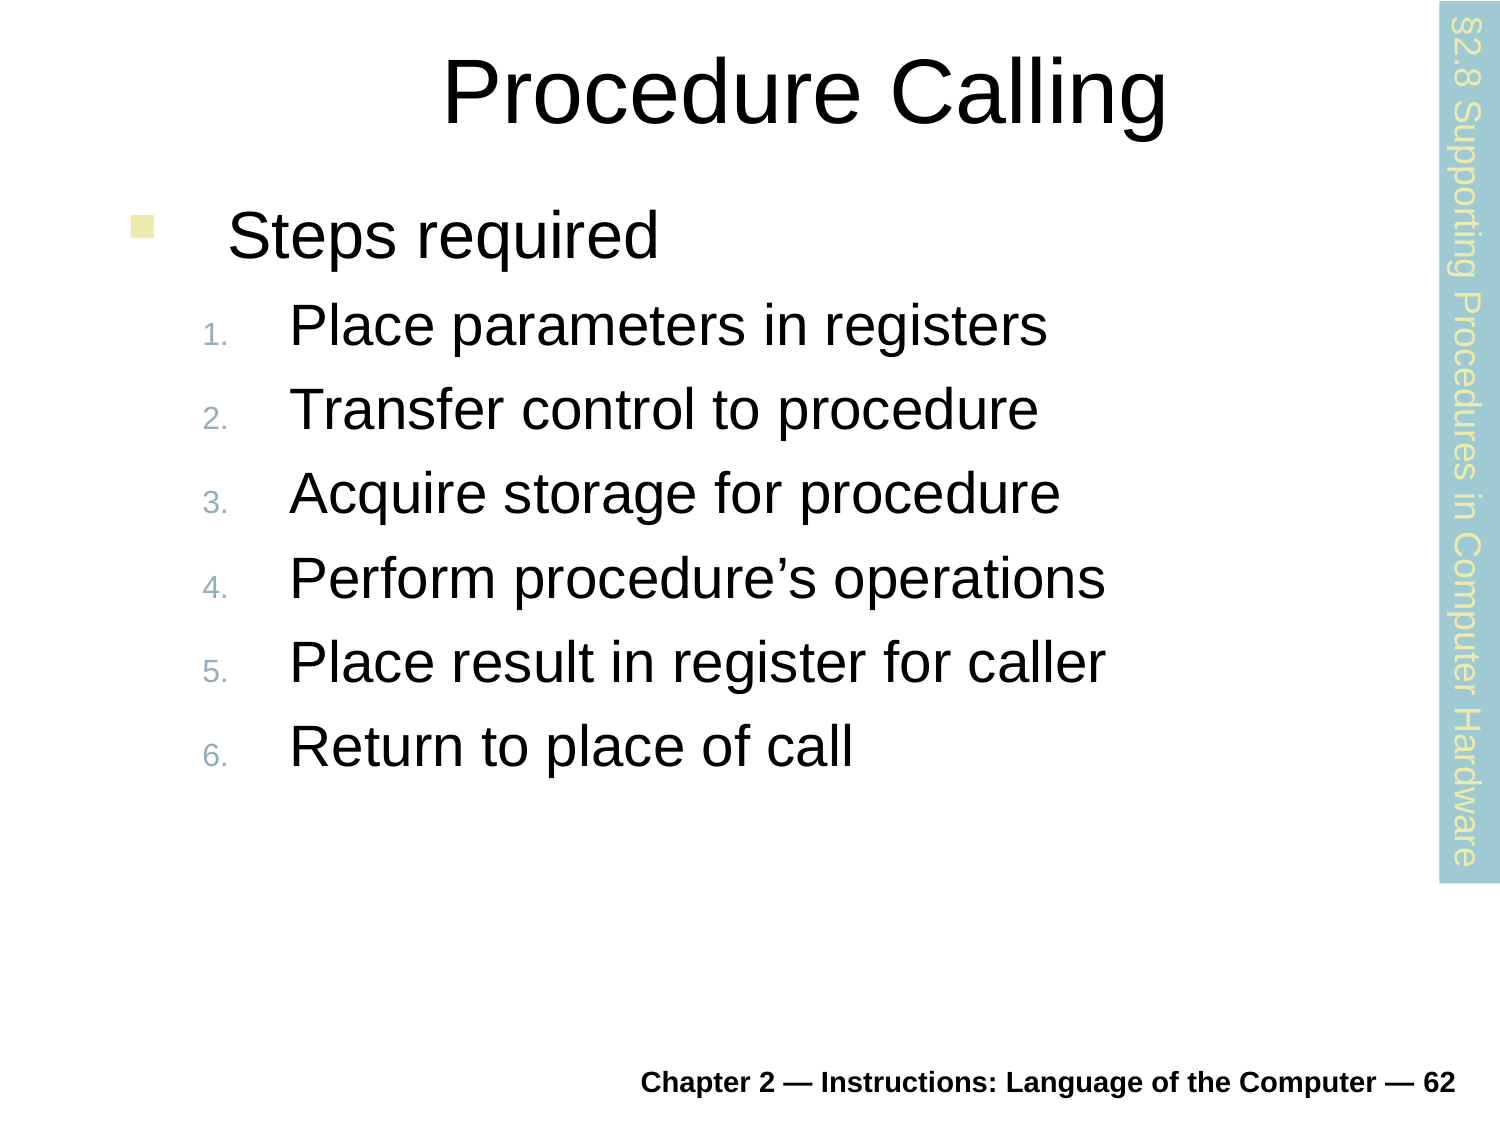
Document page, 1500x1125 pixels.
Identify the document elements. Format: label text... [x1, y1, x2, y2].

text_box Chapter 2 — Instructions: Language of the Computer — <number> [277, 1046, 1471, 1106]
text_box §2.8 Supporting Procedures in Computer Hardware [1439, 1, 1500, 884]
title Procedure Calling [112, 23, 1439, 149]
list Steps required Place parameters in registers Transfer control to procedure Acquire storage for procedure Perform procedure’s operations Place result in register for caller Return to place of call [112, 184, 1469, 1024]
